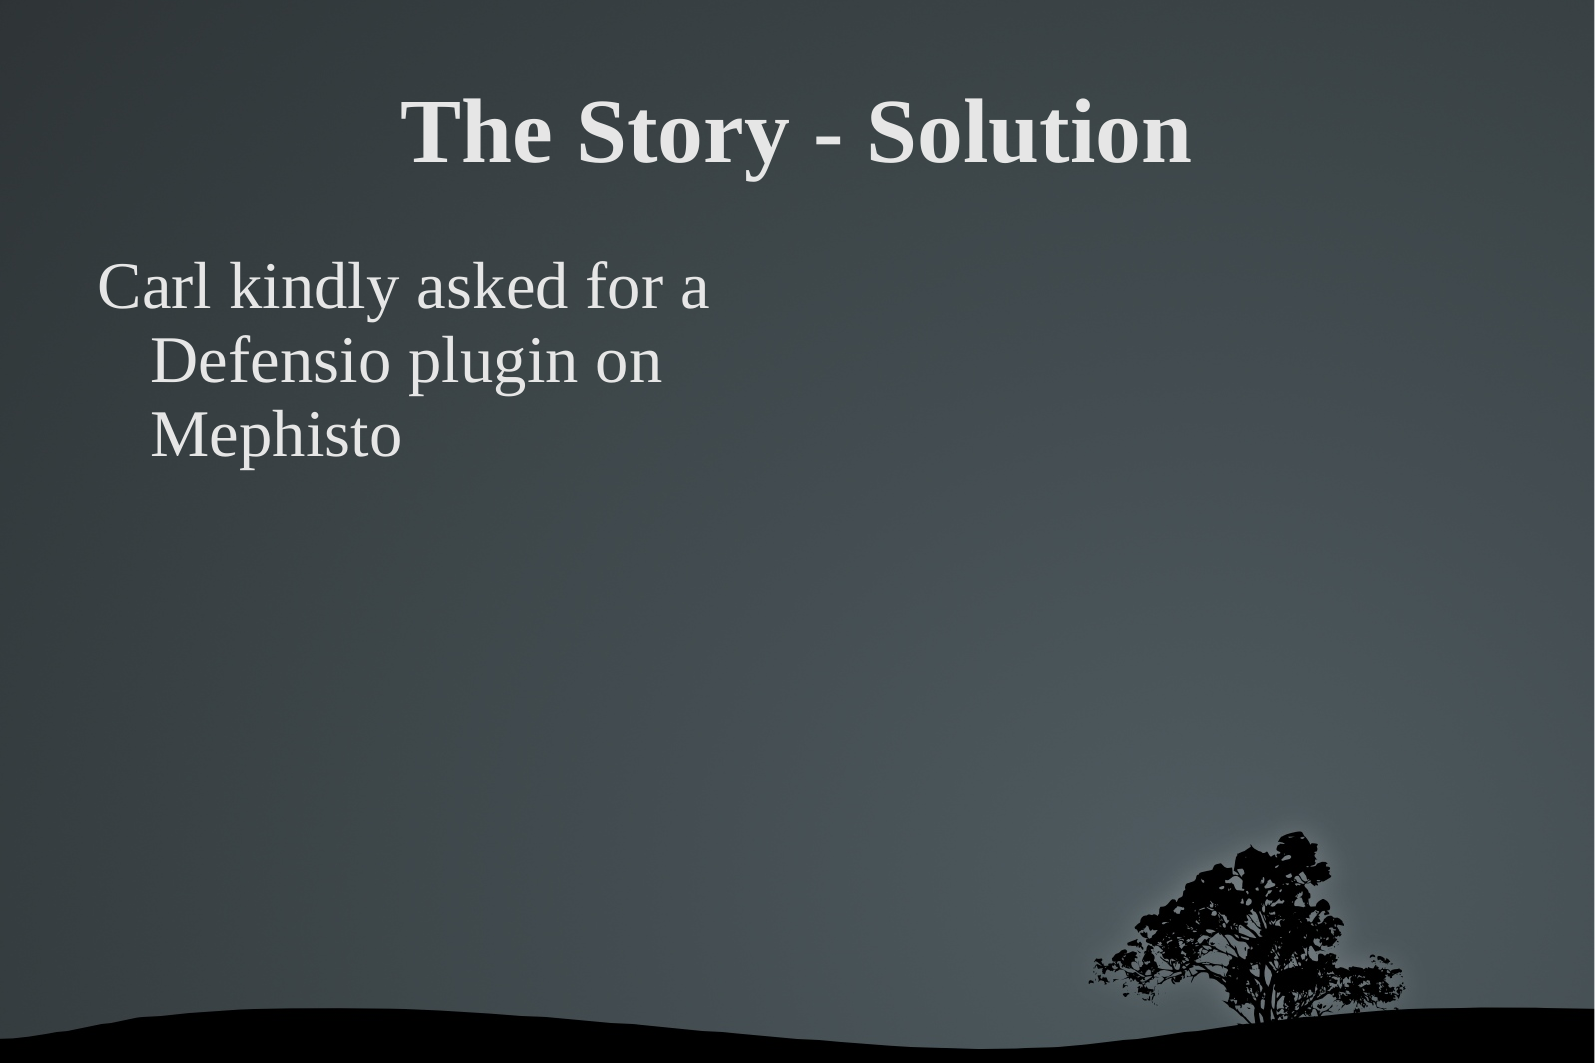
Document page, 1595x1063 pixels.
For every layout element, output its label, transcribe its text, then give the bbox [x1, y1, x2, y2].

picture [0, 0, 1595, 1063]
list Carl kindly asked for a Defensio plugin on Mephisto [79, 248, 916, 951]
title The Story - Solution [79, 42, 1515, 220]
